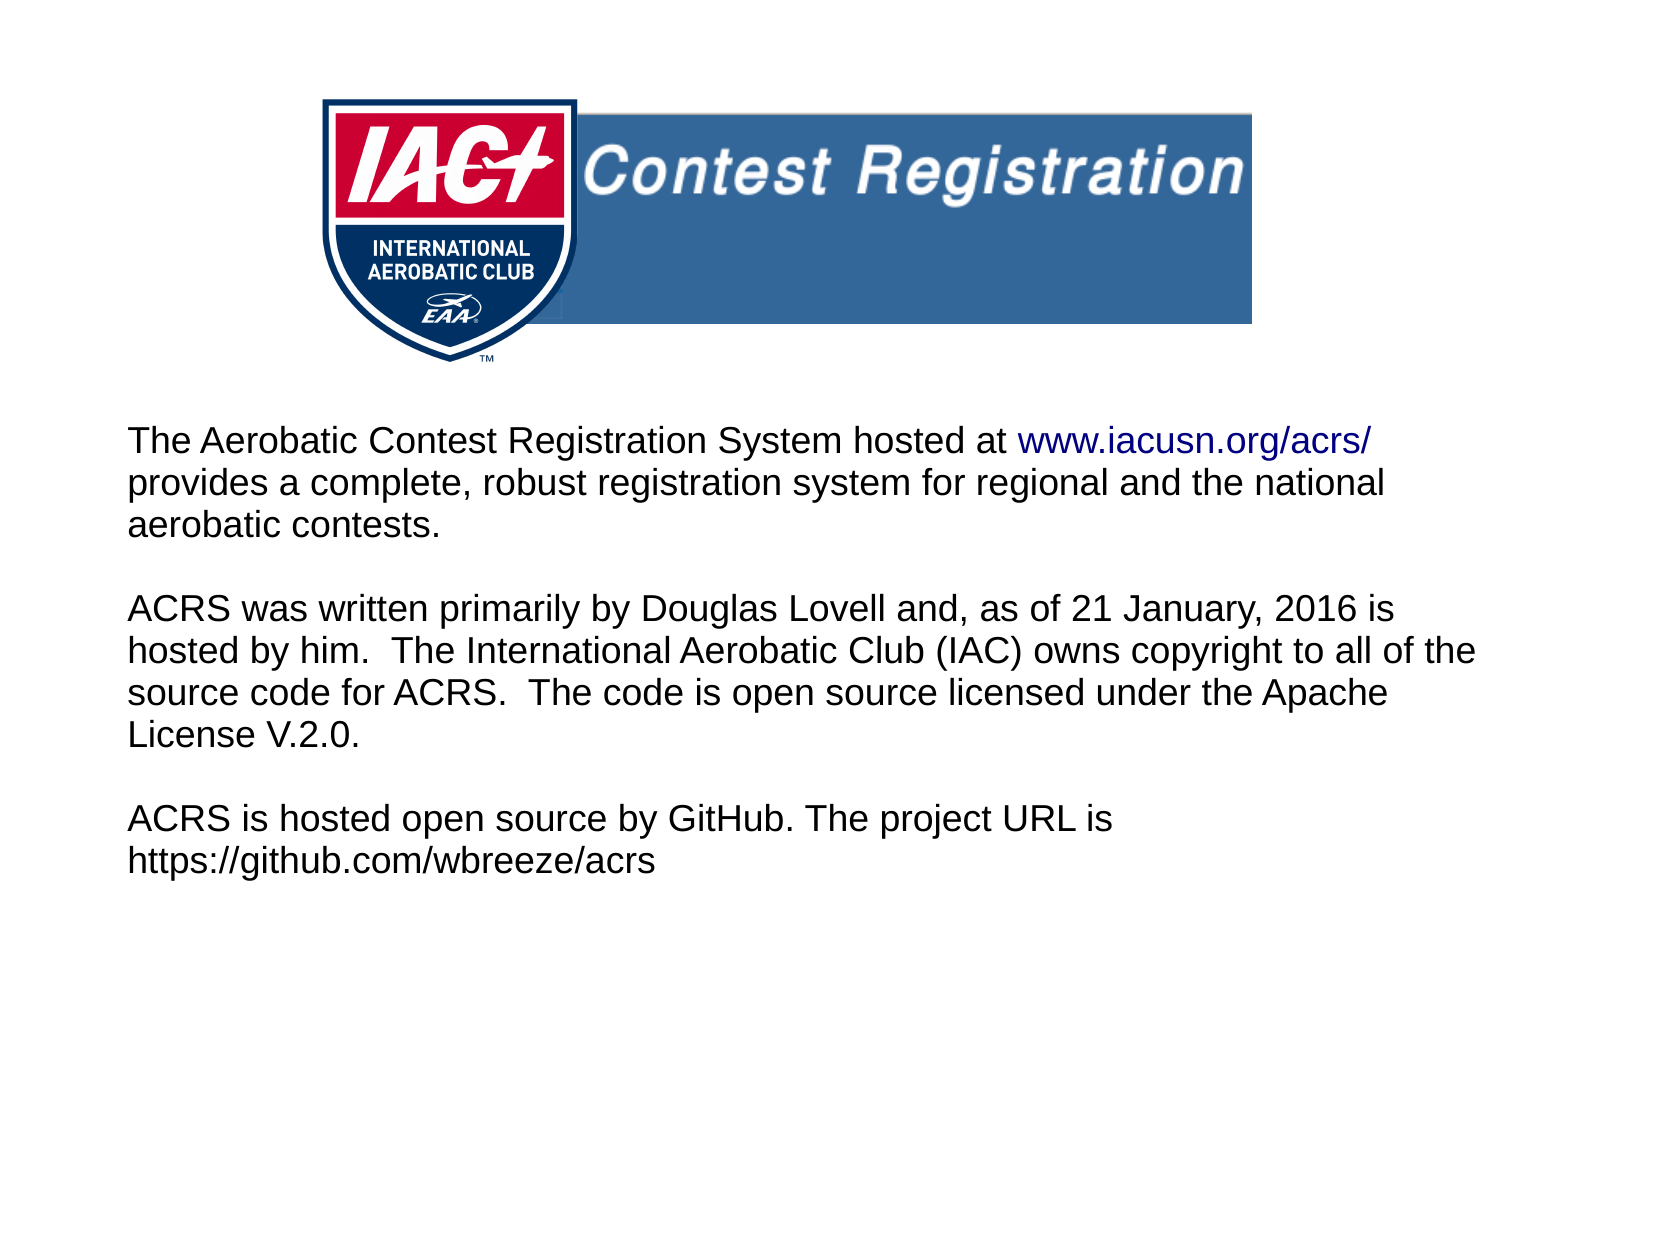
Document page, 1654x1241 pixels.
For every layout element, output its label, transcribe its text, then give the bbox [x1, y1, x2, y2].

picture [321, 98, 1252, 364]
text_box The Aerobatic Contest Registration System hosted at www.iacusn.org/acrs/ provides a complete, robust registration system for regional and the national aerobatic contests. ACRS was written primarily by Douglas Lovell and, as of 21 January, 2016 is hosted by him. The International Aerobatic Club (IAC) owns copyright to all of the source code for ACRS. The code is open source licensed under the Apache License V.2.0. ACRS is hosted open source by GitHub. The project URL is https://github.com/wbreeze/acrs [112, 412, 1504, 1051]
